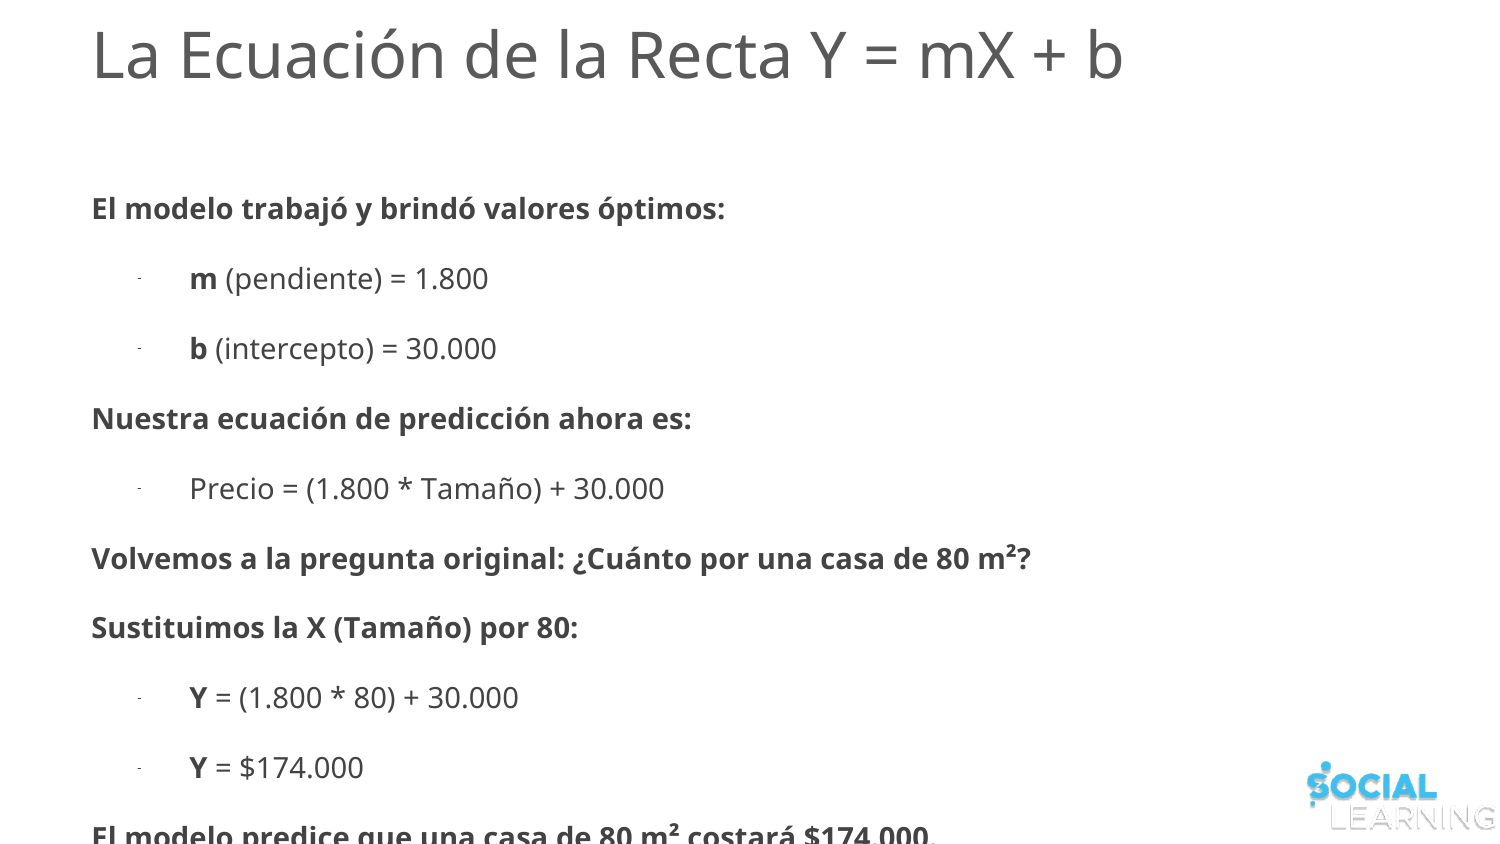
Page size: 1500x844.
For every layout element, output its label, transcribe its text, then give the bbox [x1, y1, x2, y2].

text_box El modelo trabajó y brindó valores óptimos: m (pendiente) = 1.800 b (intercepto) = 30.000 Nuestra ecuación de predicción ahora es: Precio = (1.800 * Tamaño) + 30.000 Volvemos a la pregunta original: ¿Cuánto por una casa de 80 m²? Sustituimos la X (Tamaño) por 80: Y = (1.800 * 80) + 30.000 Y = $174.000 El modelo predice que una casa de 80 m² costará $174.000. [76, 140, 1302, 843]
picture [1301, 744, 1500, 844]
text_box La Ecuación de la Recta Y = mX + b [76, 0, 1281, 140]
